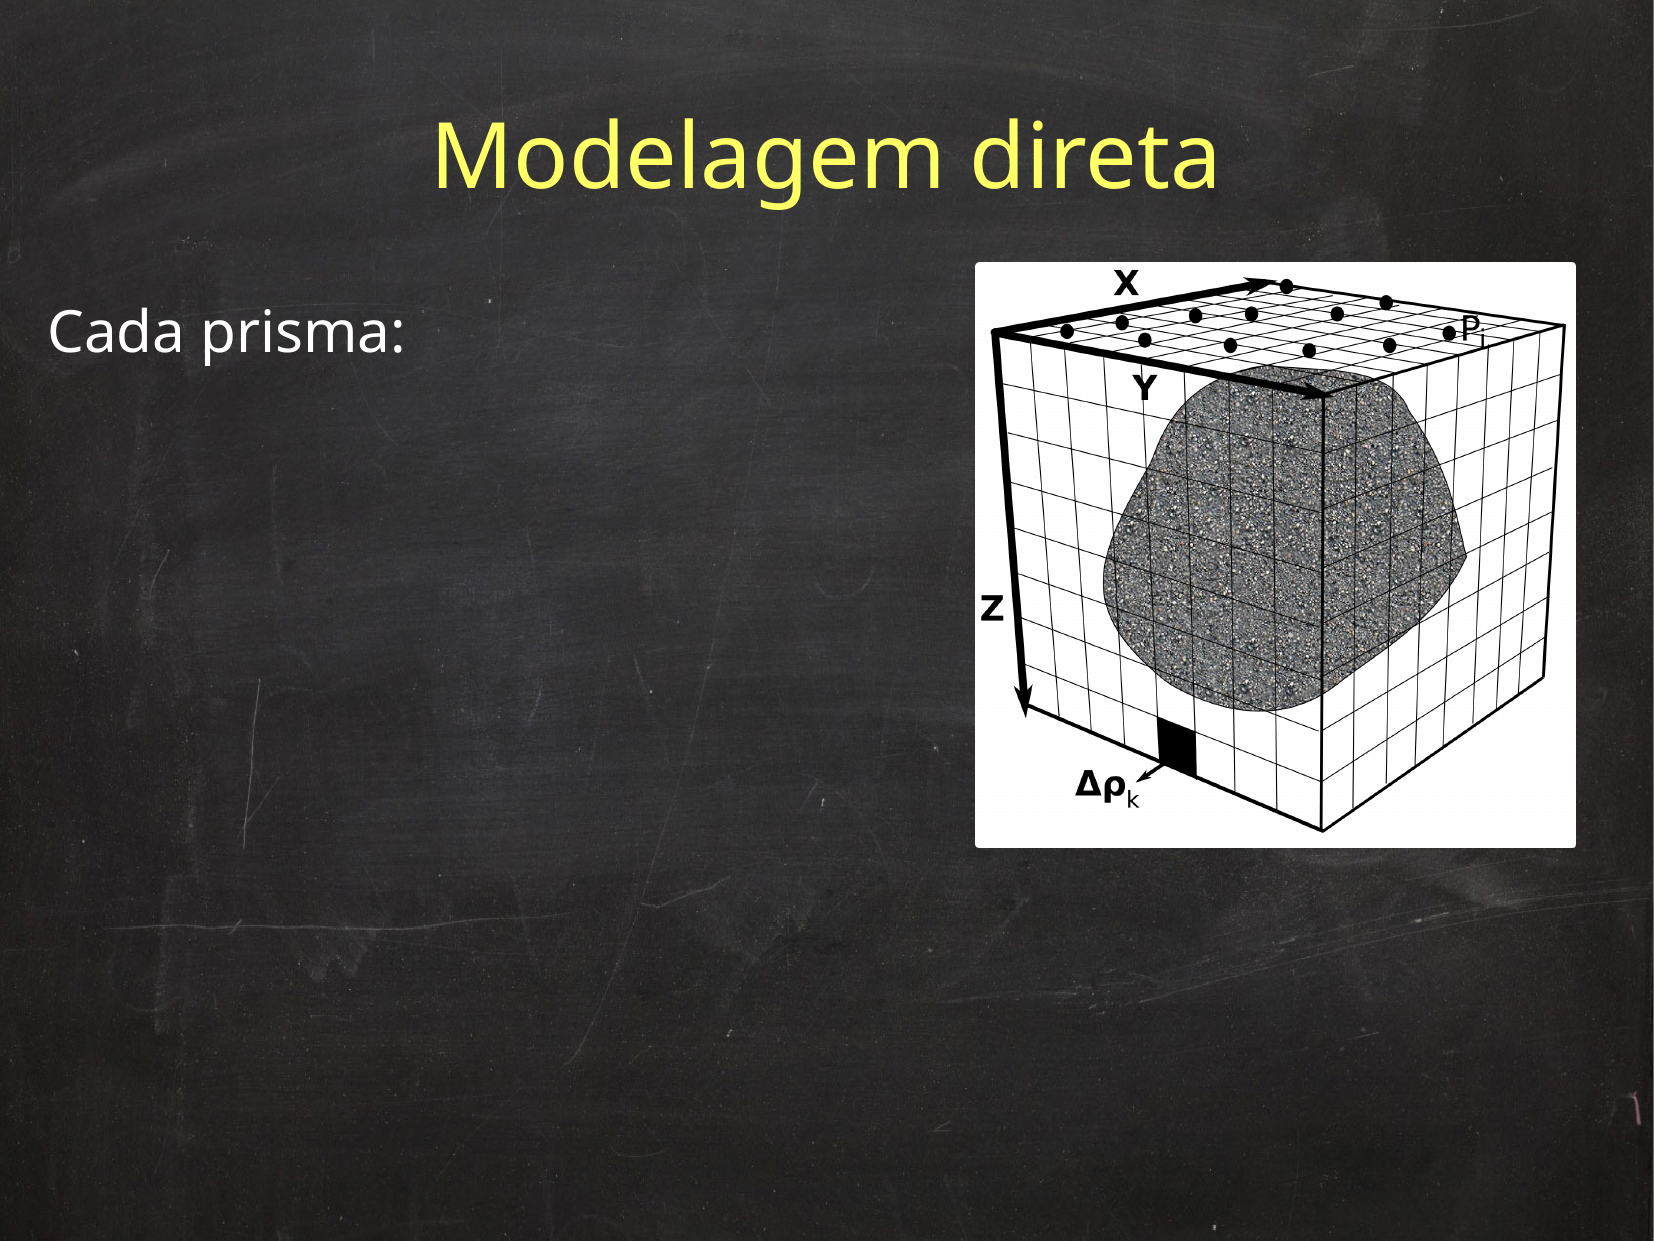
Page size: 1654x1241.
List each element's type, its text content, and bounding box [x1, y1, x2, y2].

picture [0, 0, 1654, 1241]
title Modelagem direta [82, 56, 1571, 250]
list Cada prisma: [47, 290, 1536, 1238]
